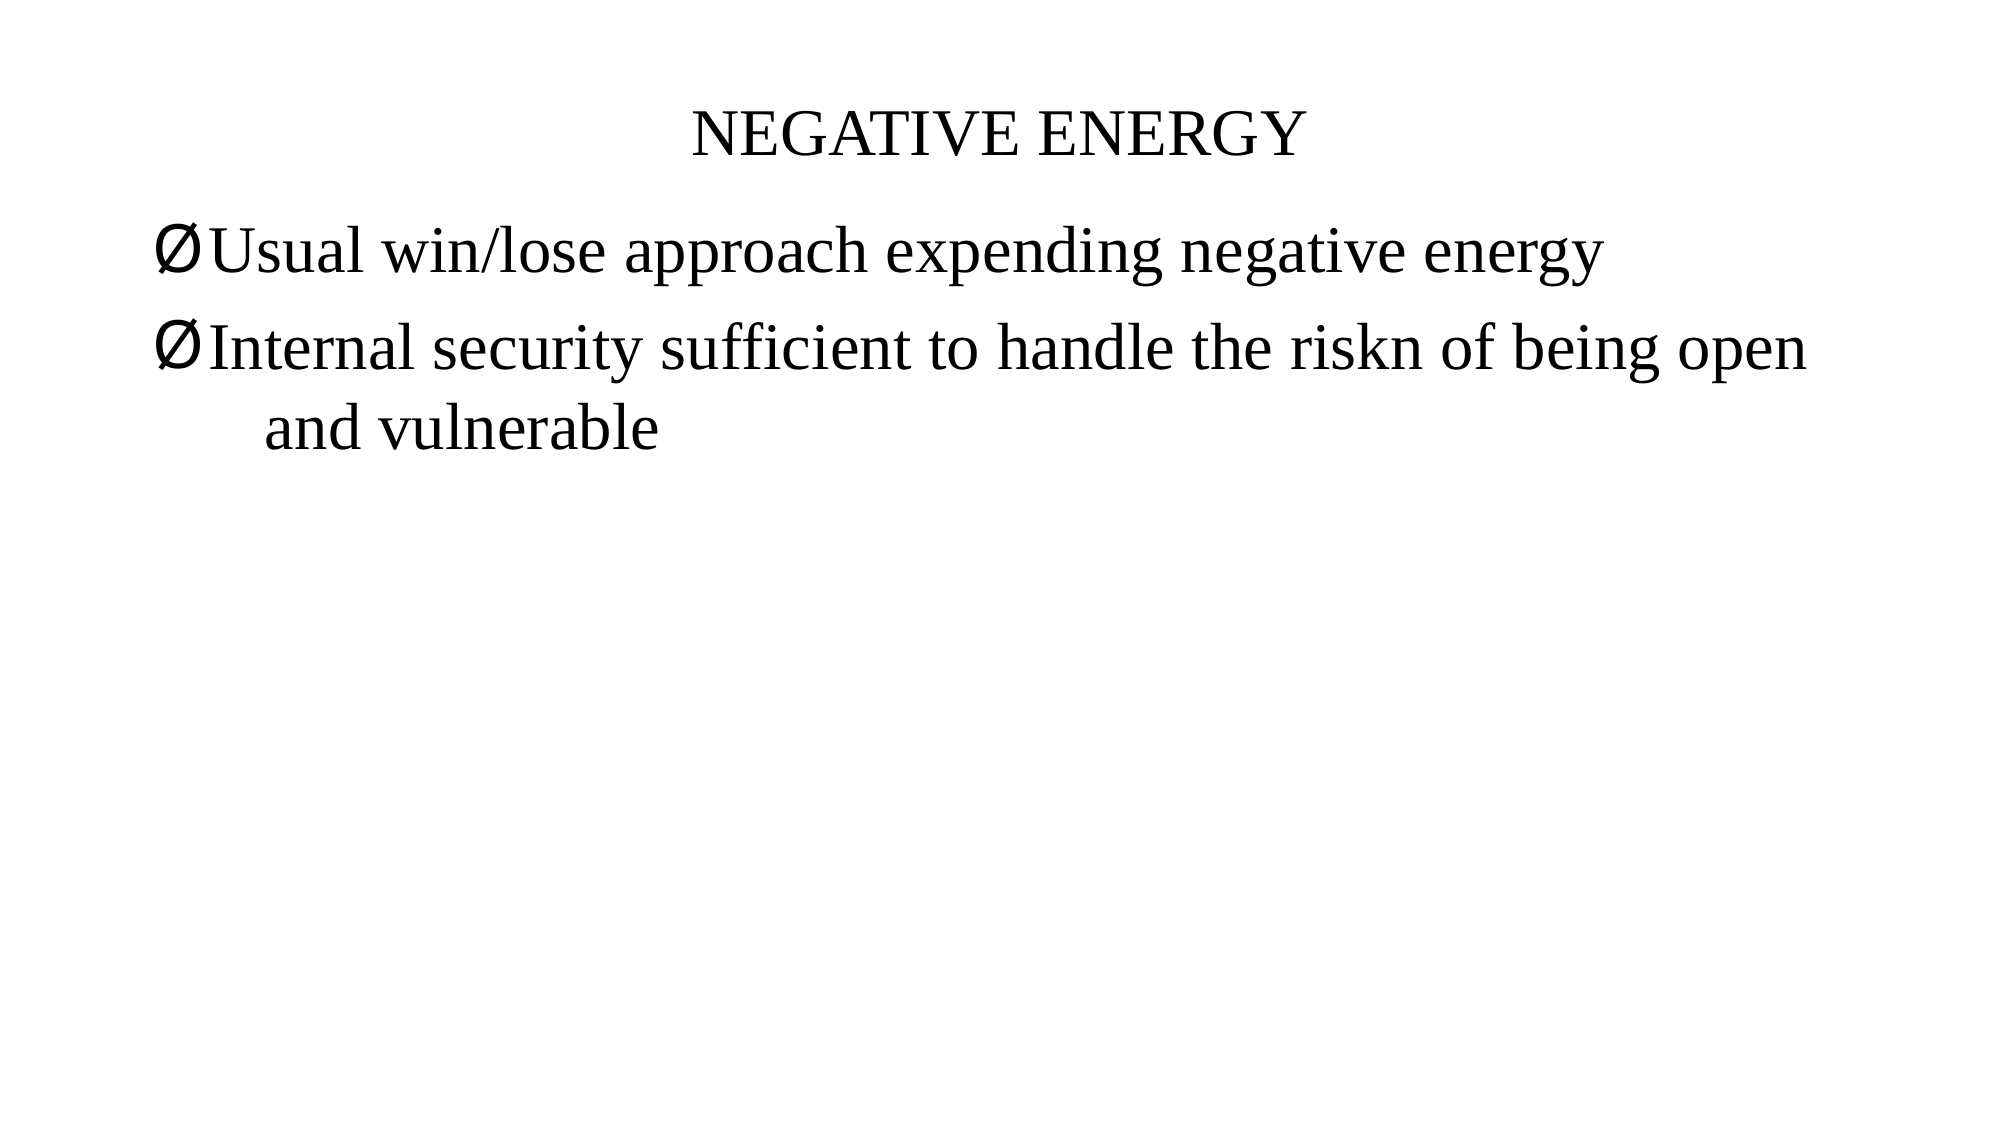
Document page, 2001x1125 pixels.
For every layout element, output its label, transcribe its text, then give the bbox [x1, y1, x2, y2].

list Usual win/lose approach expending negative energy Internal security sufficient to handle the riskn of being open and vulnerable [137, 198, 1863, 1014]
title NEGATIVE ENERGY [137, 59, 1863, 198]
